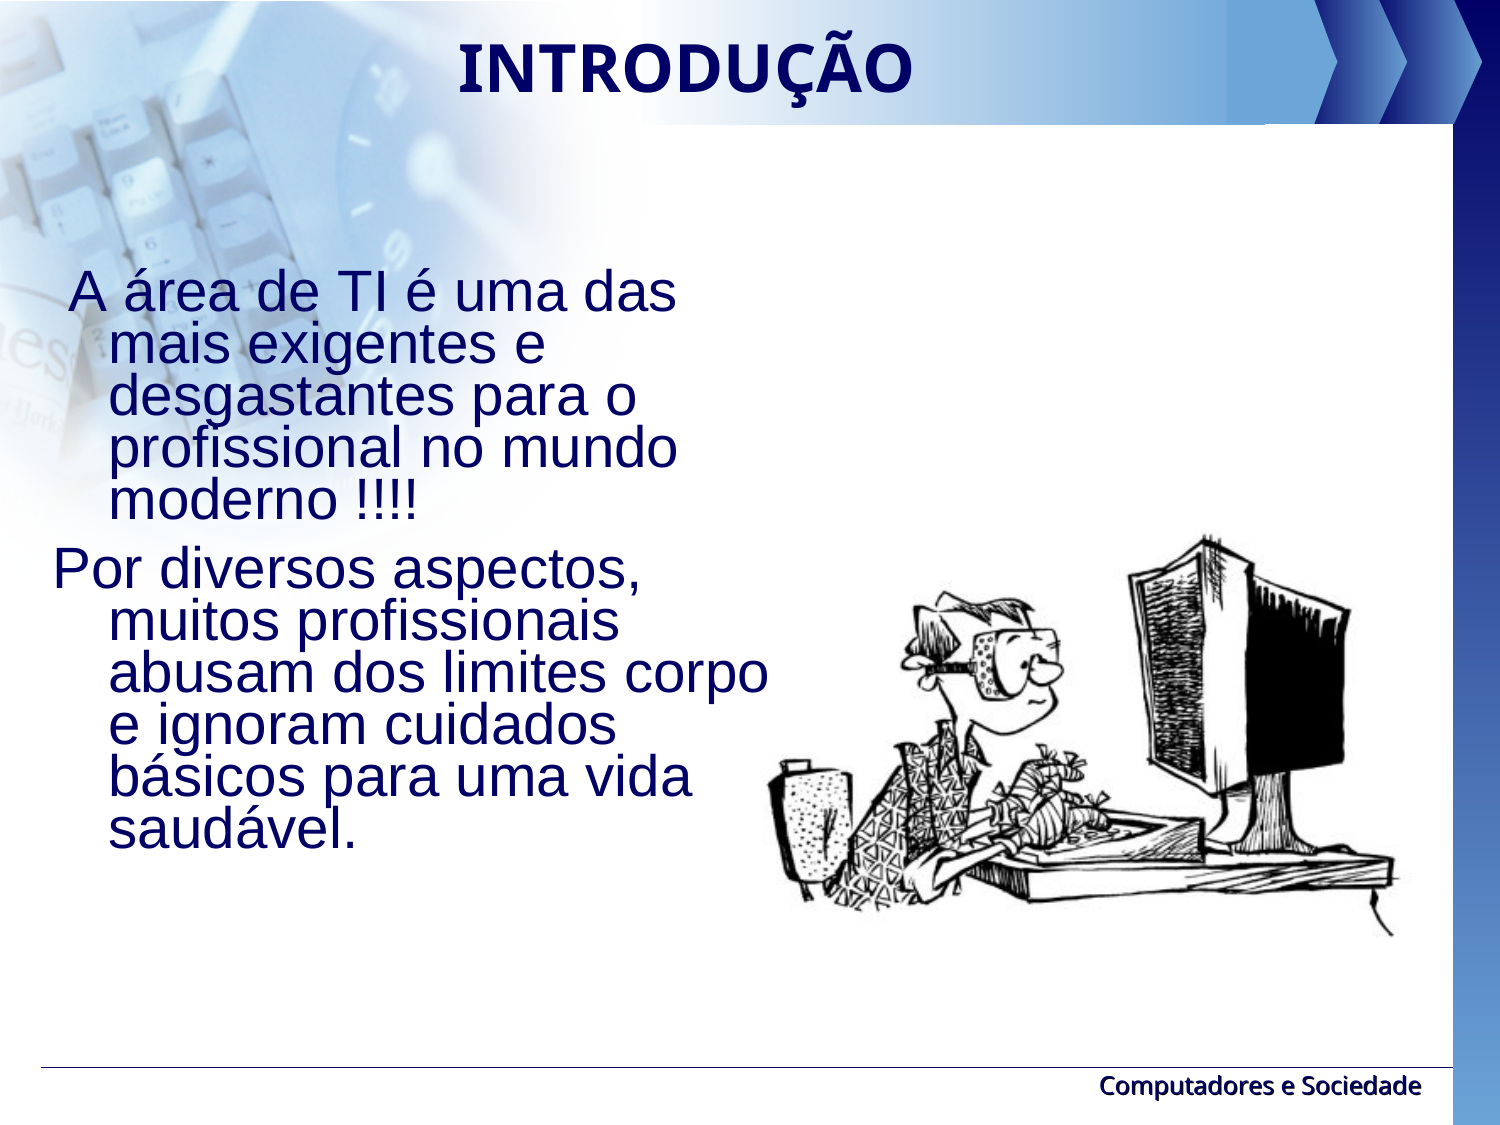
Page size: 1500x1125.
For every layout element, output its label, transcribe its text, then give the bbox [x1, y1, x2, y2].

title INTRODUÇÃO [74, 0, 1300, 162]
list A área de TI é uma das mais exigentes e desgastantes para o profissional no mundo moderno !!!! Por diversos aspectos, muitos profissionais abusam dos limites corpo e ignoram cuidados básicos para uma vida saudável. [37, 262, 826, 1013]
picture [750, 489, 1426, 1015]
